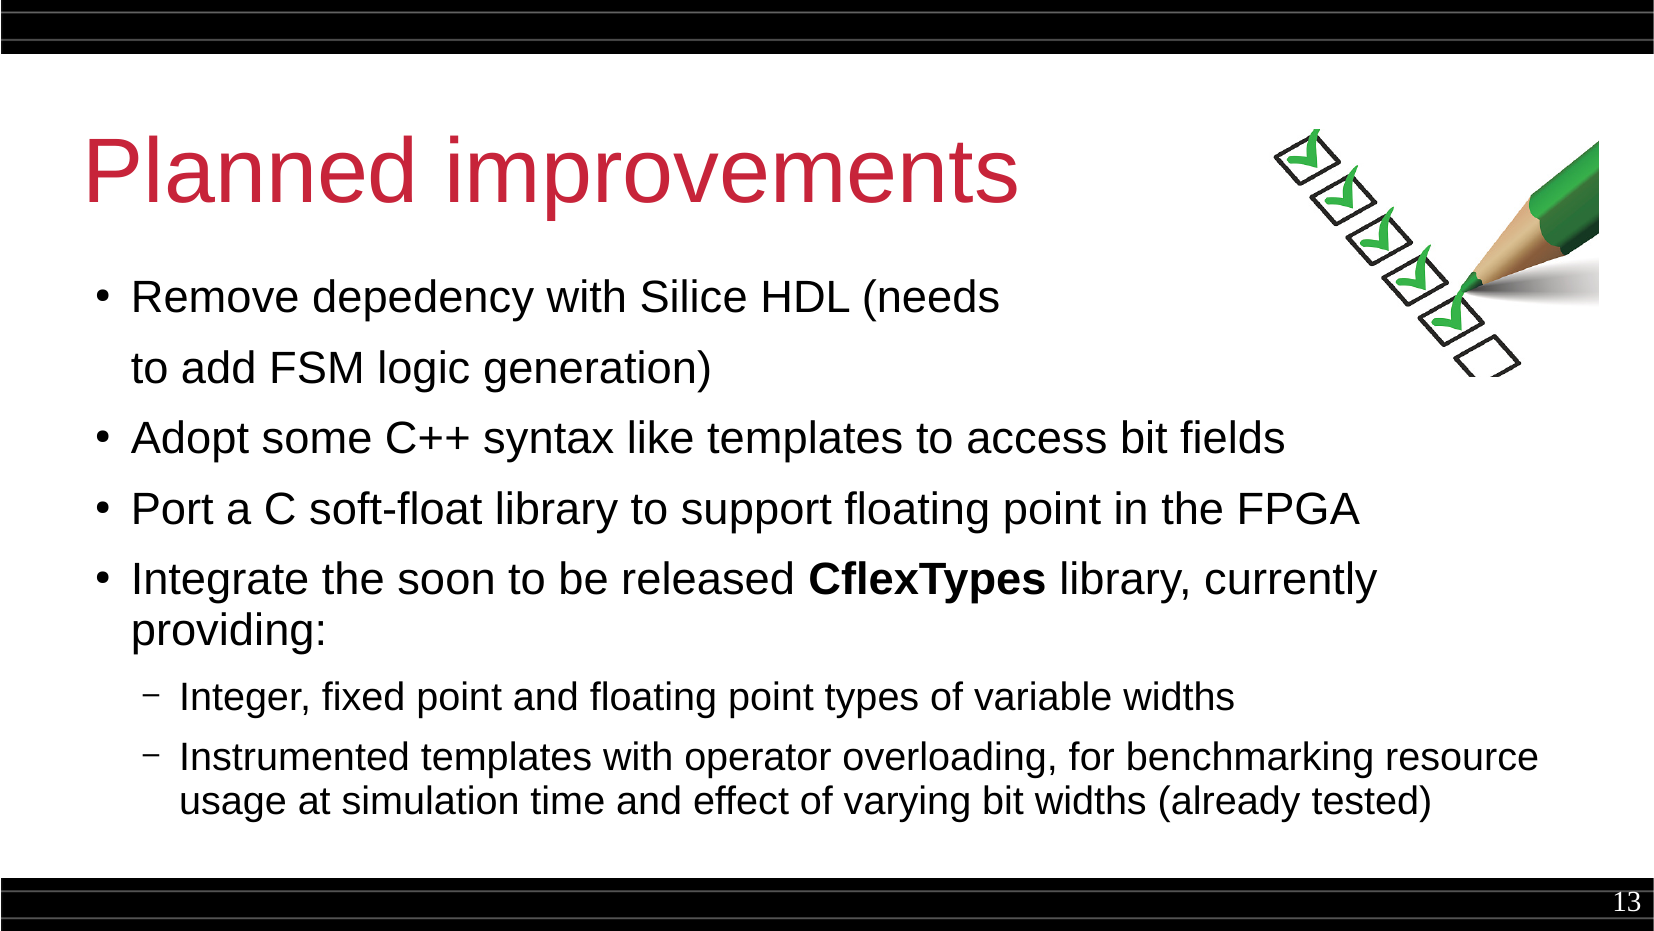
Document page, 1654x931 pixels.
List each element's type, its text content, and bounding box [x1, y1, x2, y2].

list Remove depedency with Silice HDL (needs to add FSM logic generation) Adopt some C++ syntax like templates to access bit fields Port a C soft-float library to support floating point in the FPGA Integrate the soon to be released CflexTypes library, currently providing: Integer, fixed point and floating point types of variable widths Instrumented templates with operator overloading, for benchmarking resource usage at simulation time and effect of varying bit widths (already tested) [82, 271, 1571, 851]
picture [1, 878, 1654, 931]
picture [1, 0, 1654, 54]
title Planned improvements [82, 92, 1571, 249]
picture [1263, 129, 1599, 378]
